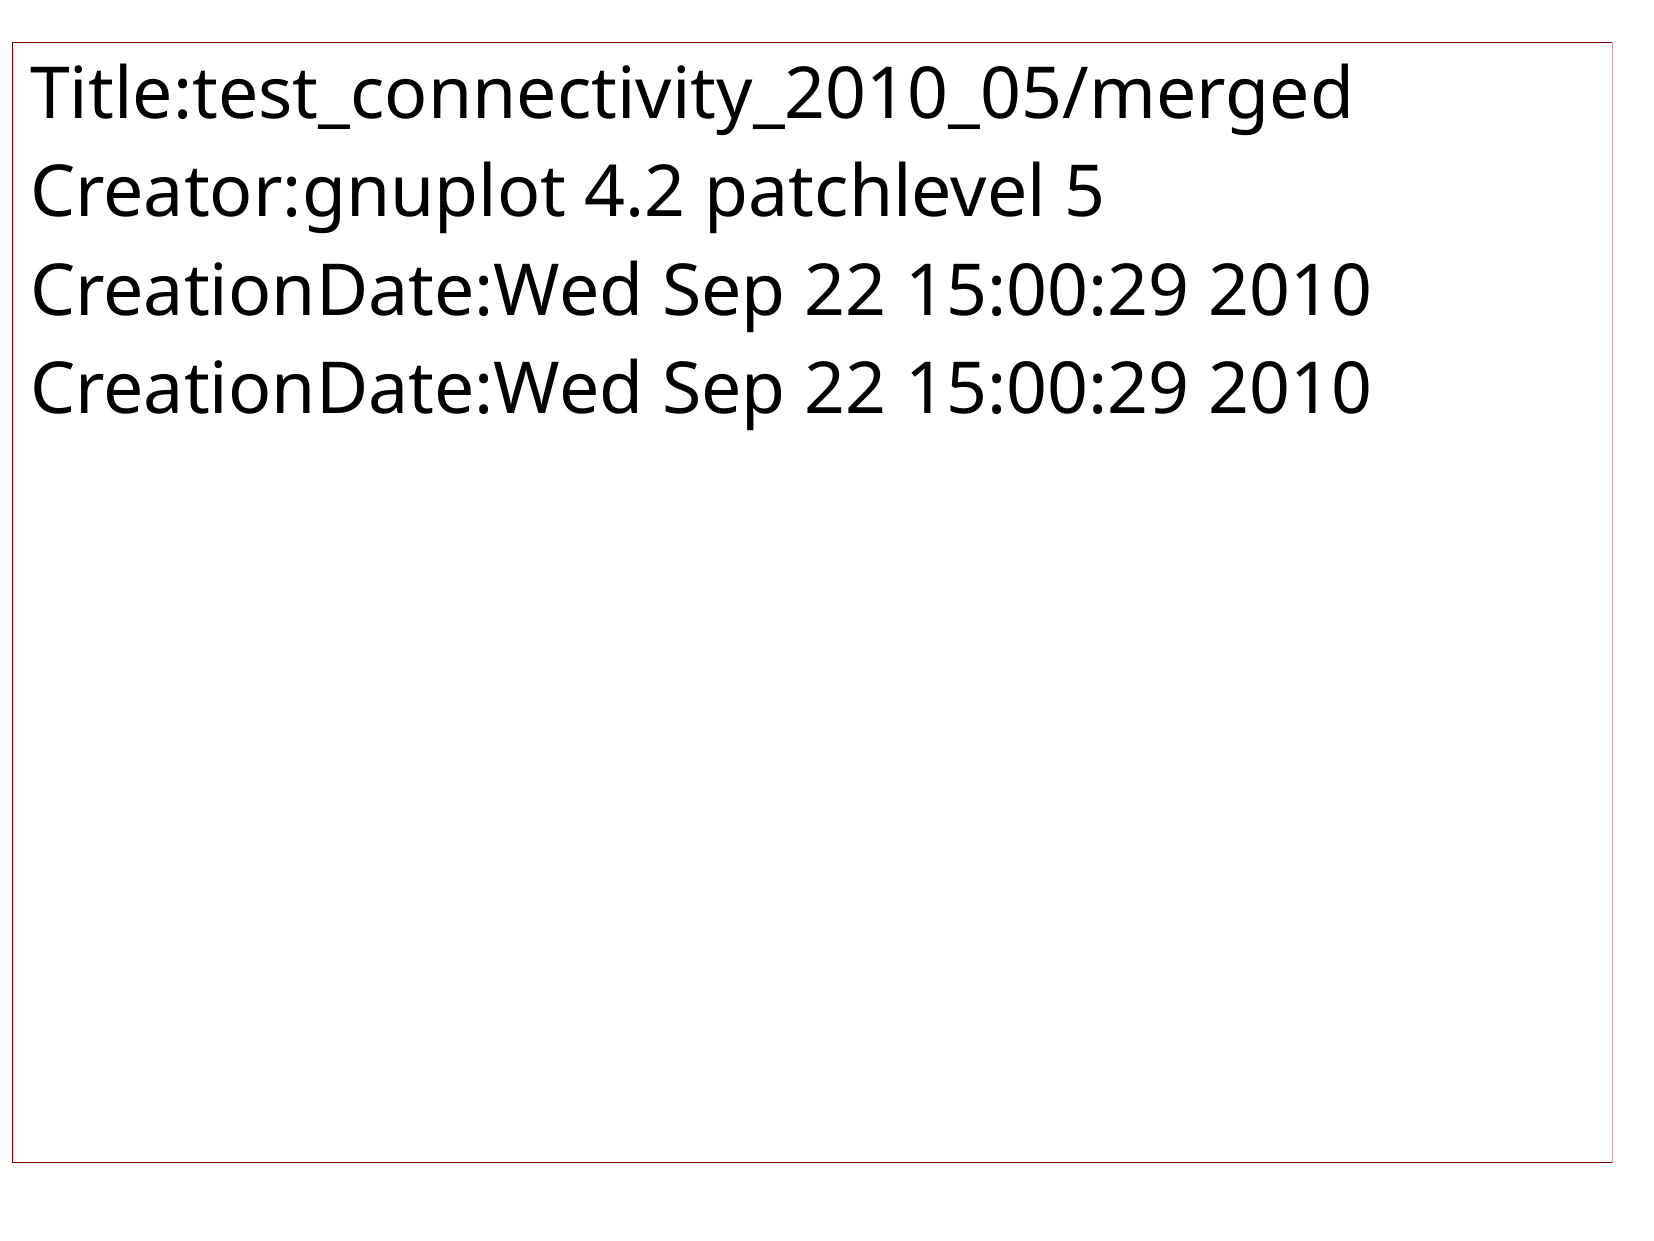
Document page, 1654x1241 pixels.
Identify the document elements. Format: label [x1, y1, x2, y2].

picture [7, 37, 1613, 1163]
